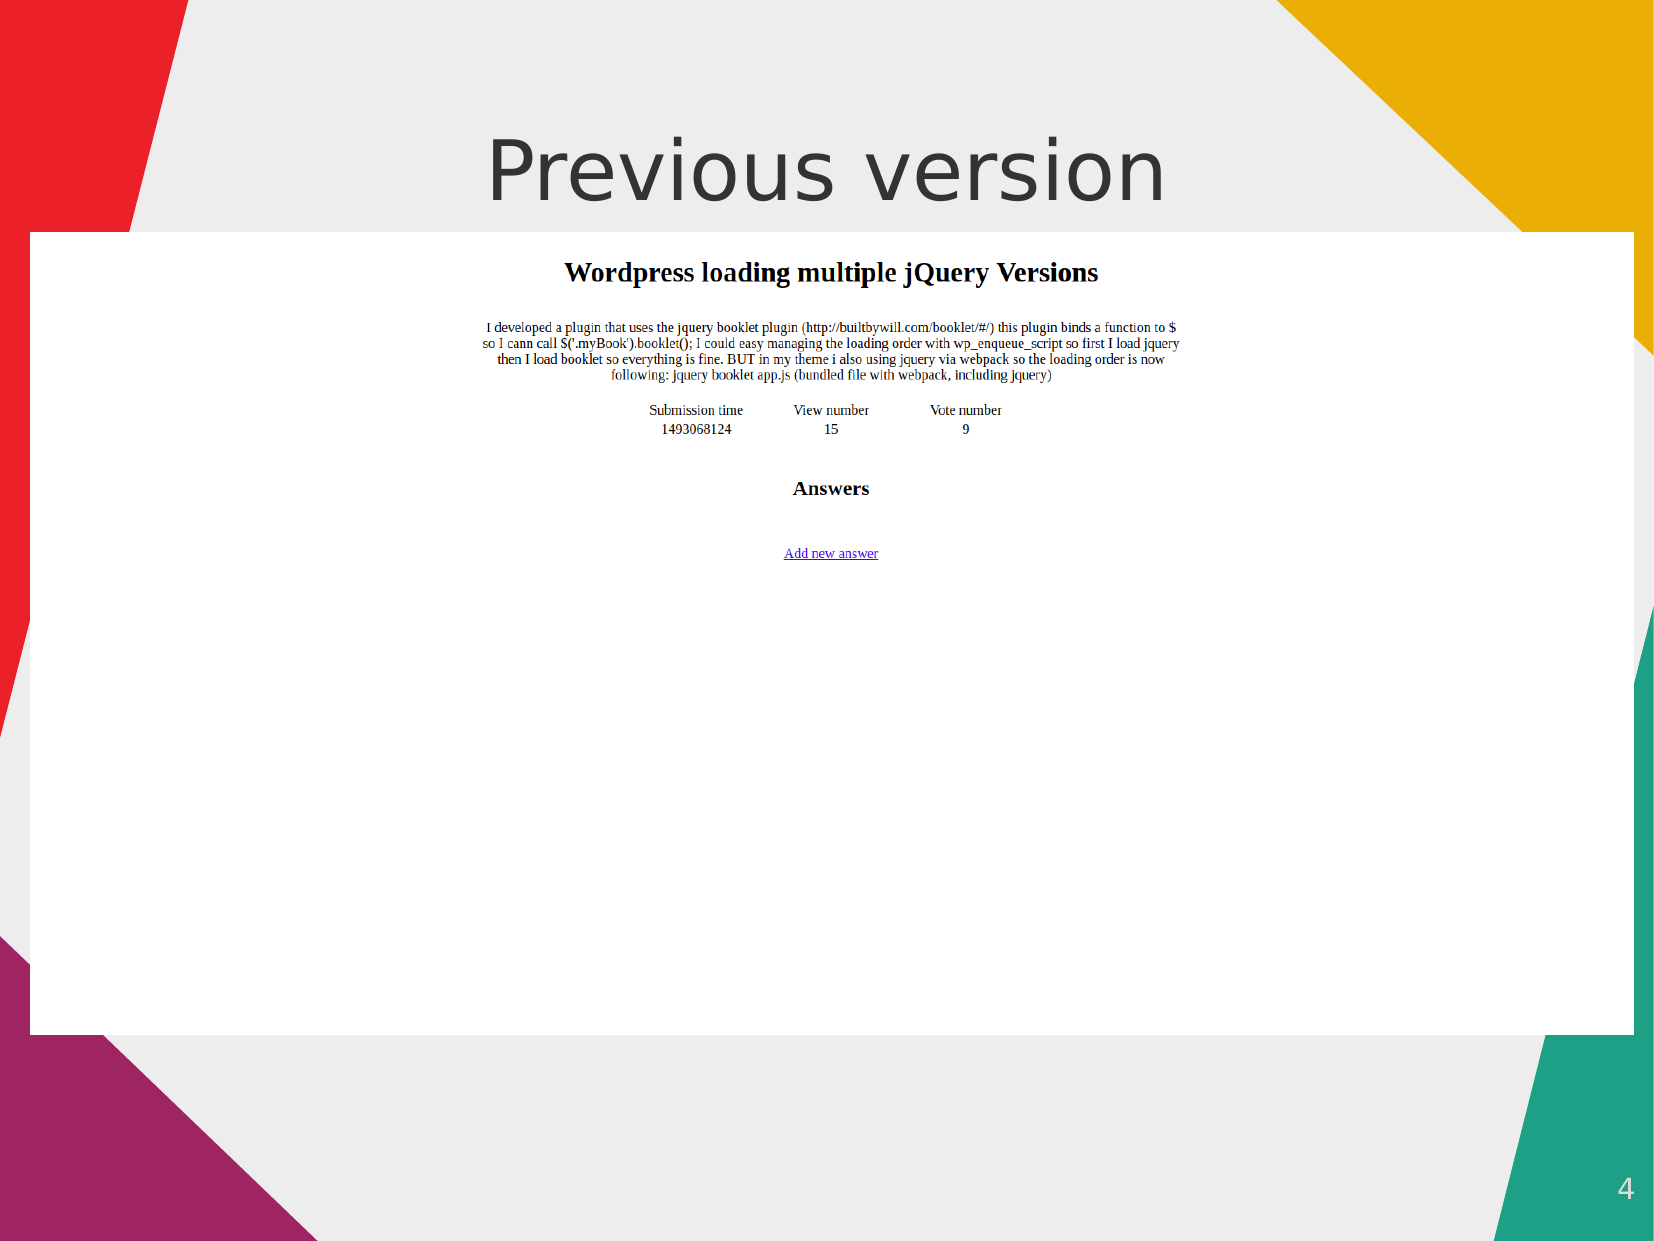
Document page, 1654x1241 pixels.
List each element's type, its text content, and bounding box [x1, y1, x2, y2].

picture [30, 232, 1634, 1036]
title Previous version [114, 73, 1539, 232]
